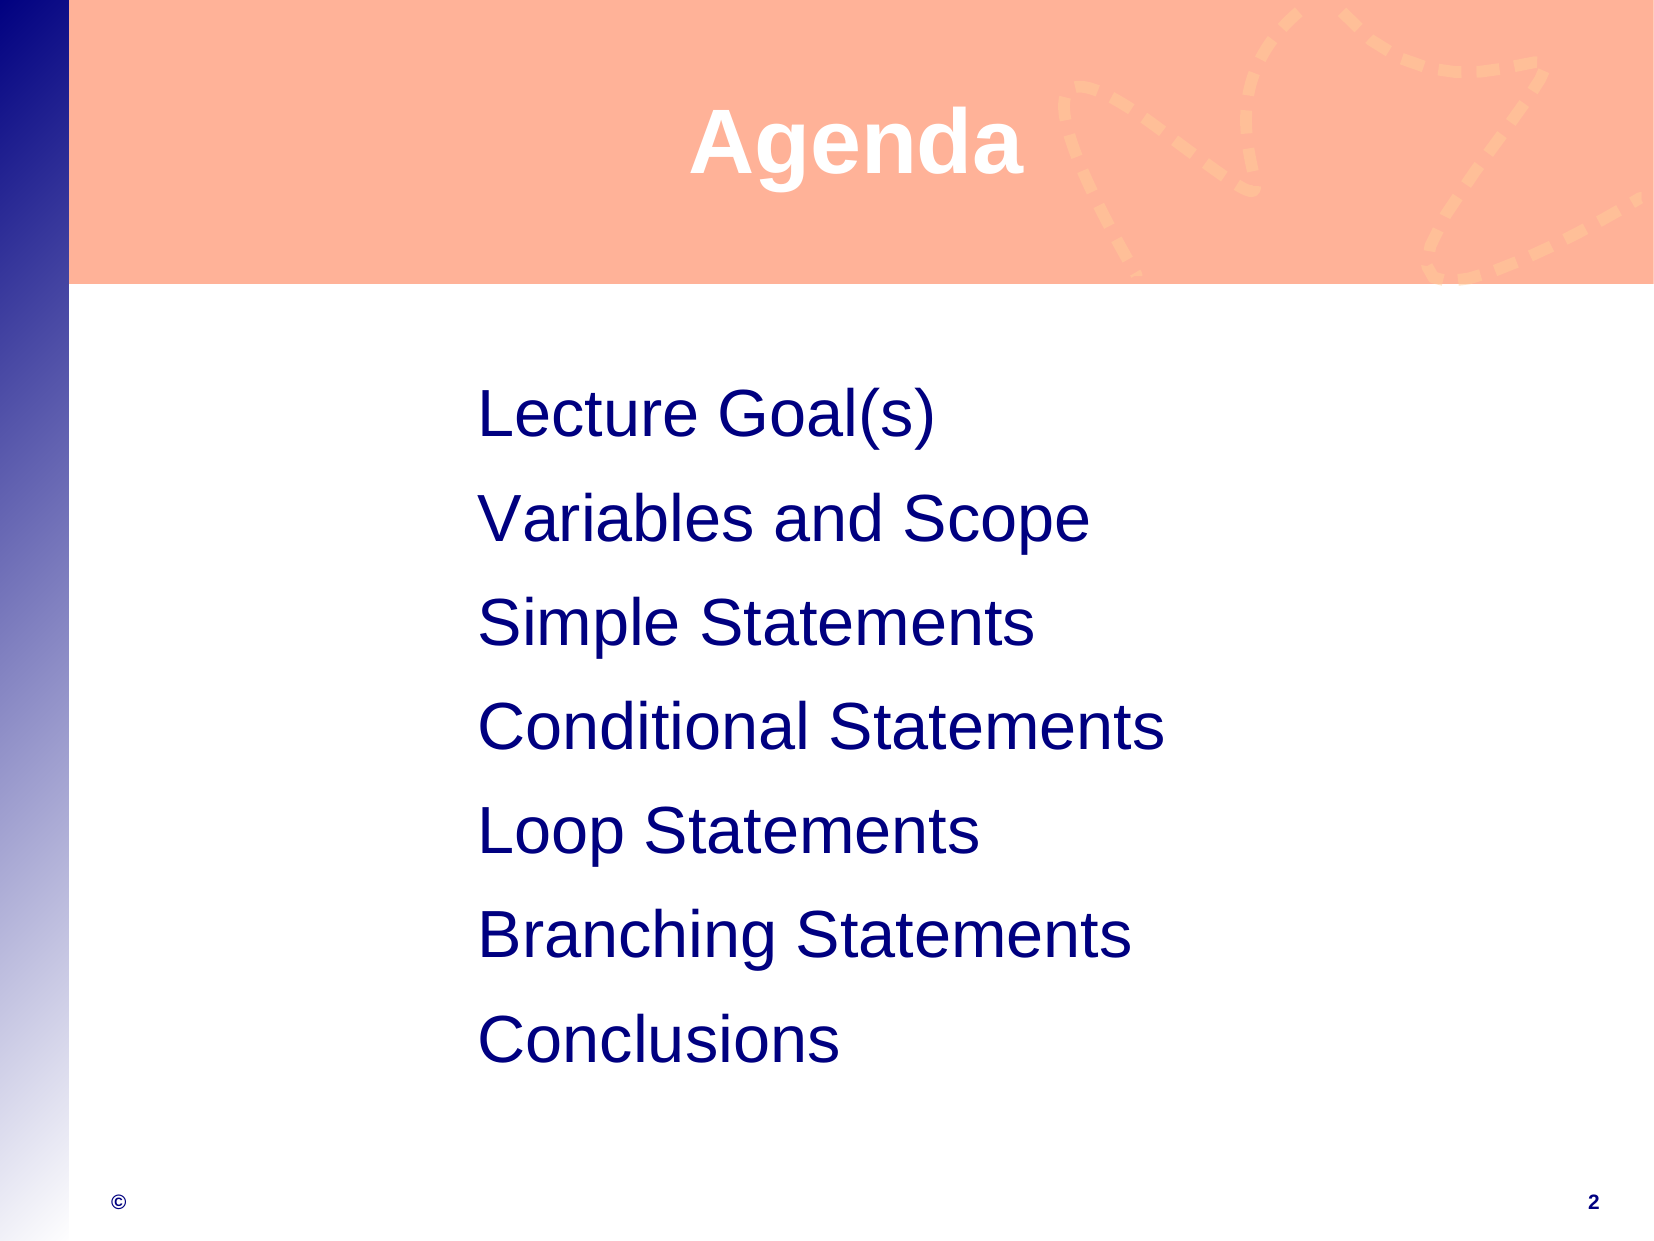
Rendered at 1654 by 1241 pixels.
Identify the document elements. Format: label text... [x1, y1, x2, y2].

title Agenda [96, 37, 1617, 246]
list Lecture Goal(s) Variables and Scope Simple Statements Conditional Statements Loop Statements Branching Statements Conclusions [459, 376, 1244, 1077]
